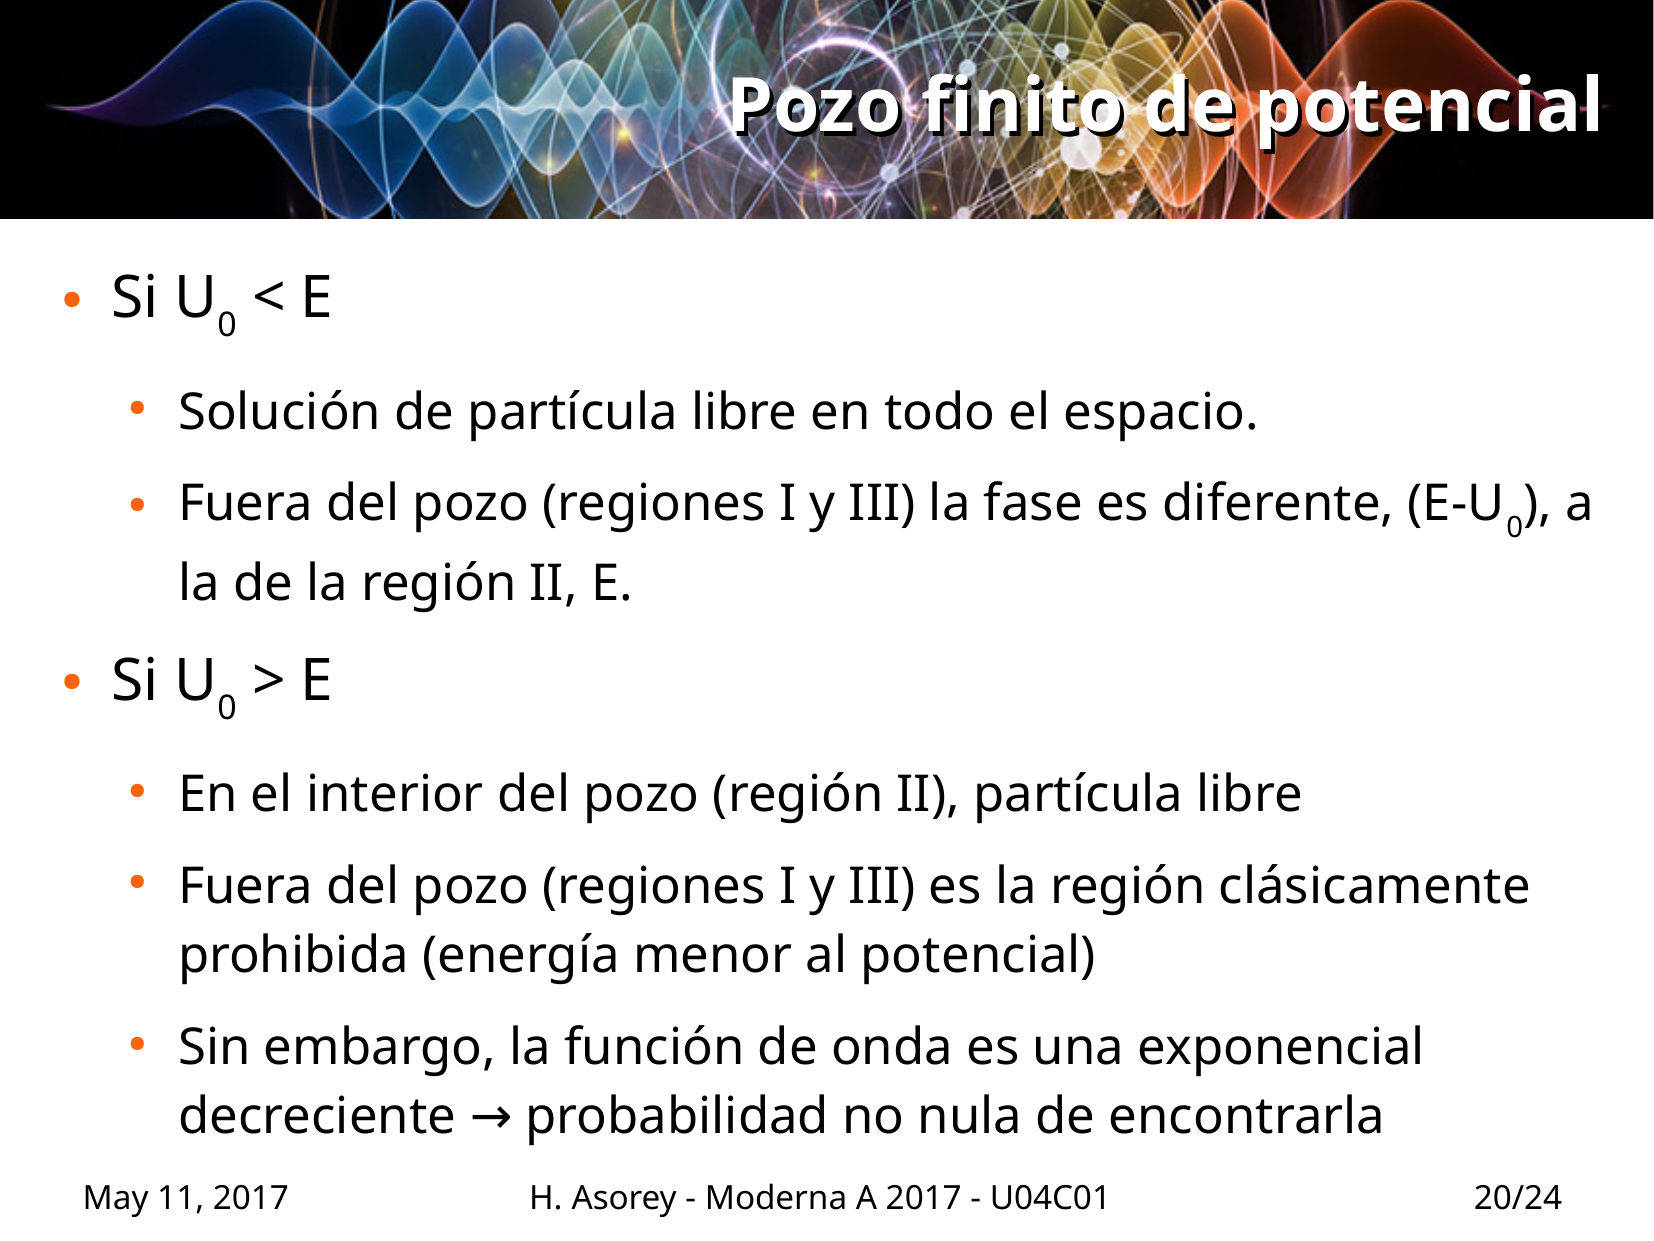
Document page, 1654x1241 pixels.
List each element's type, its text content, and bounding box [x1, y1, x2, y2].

list Si U0 < E Solución de partícula libre en todo el espacio. Fuera del pozo (regiones I y III) la fase es diferente, (E-U0), a la de la región II, E. Si U0 > E En el interior del pozo (región II), partícula libre Fuera del pozo (regiones I y III) es la región clásicamente prohibida (energía menor al potencial) Sin embargo, la función de onda es una exponencial decreciente → probabilidad no nula de encontrarla [45, 255, 1606, 1156]
picture [0, 0, 1654, 219]
title Pozo finito de potencial [45, 15, 1606, 191]
